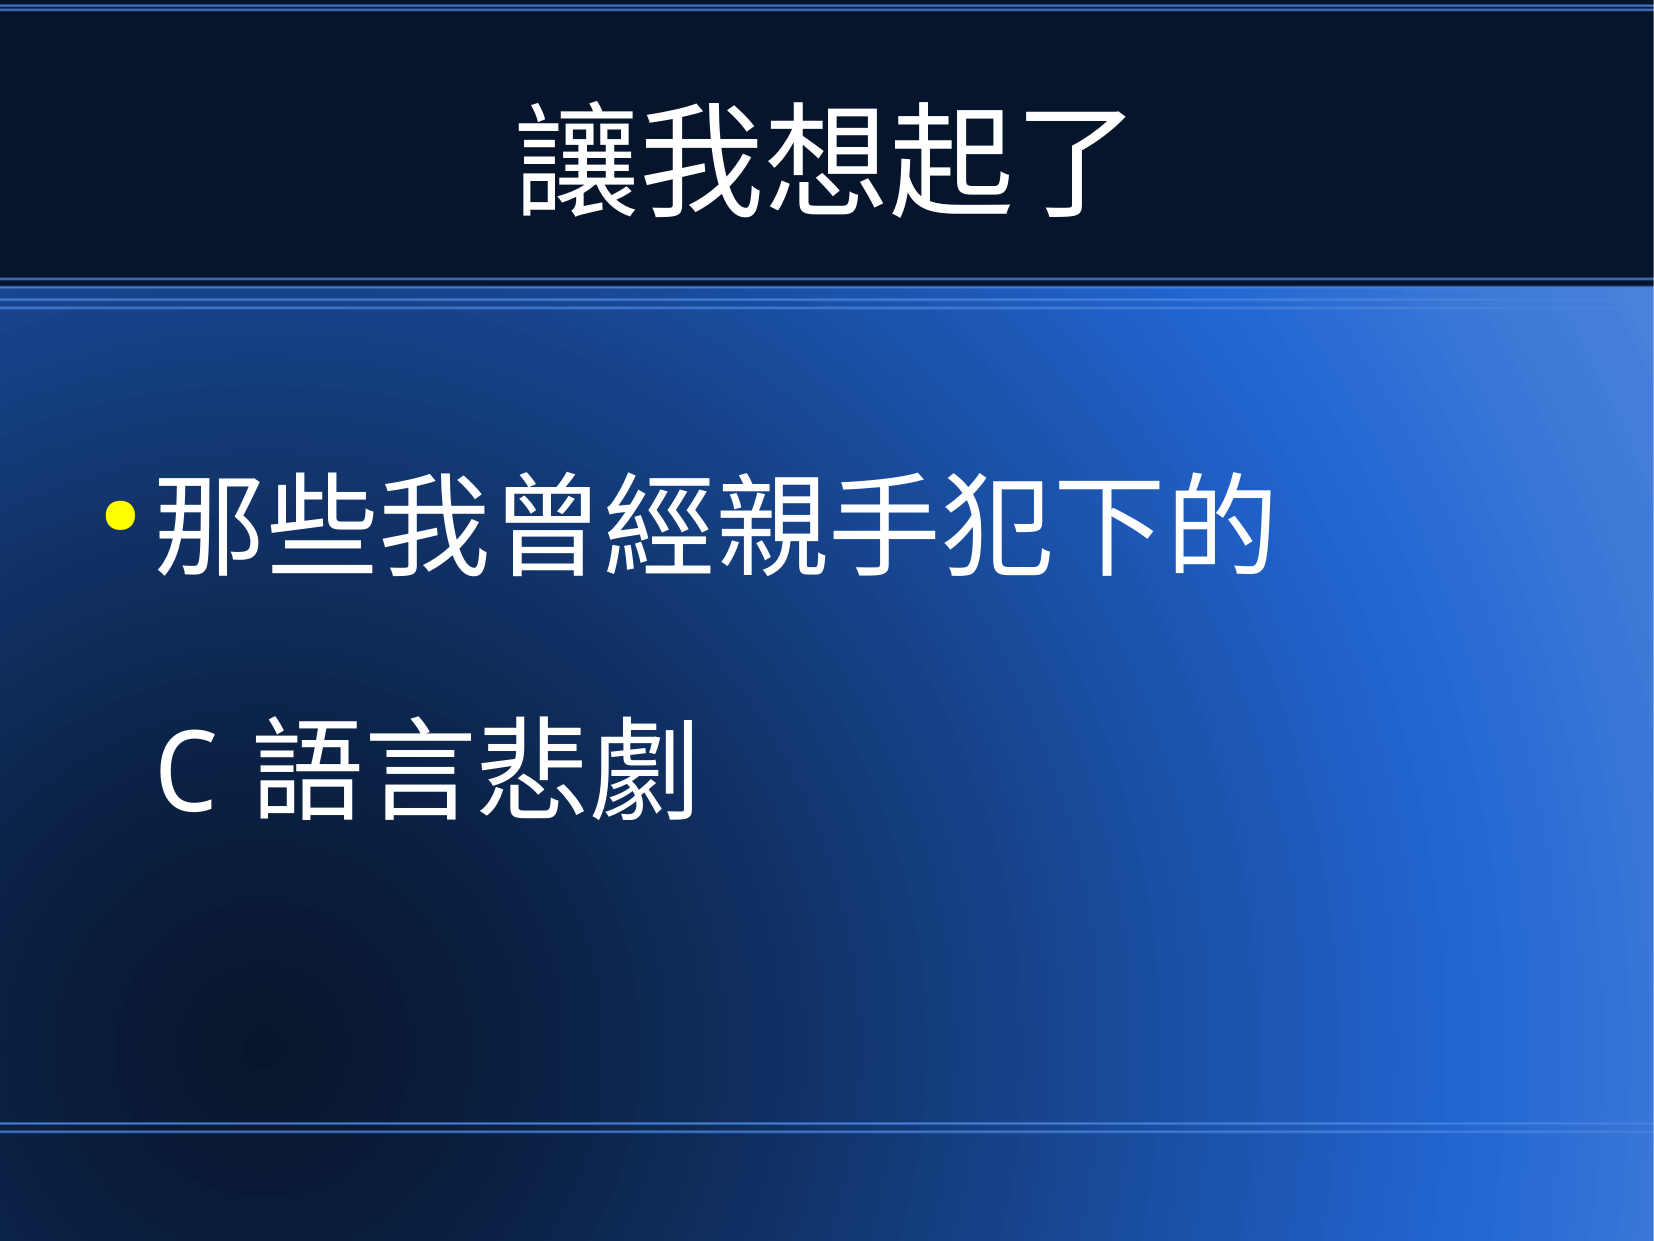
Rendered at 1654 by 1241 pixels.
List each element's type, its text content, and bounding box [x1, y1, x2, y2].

title 讓我想起了 [82, 49, 1571, 257]
picture [0, 0, 1654, 1241]
list 那些我曾經親手犯下的 C語言悲劇 [82, 355, 1571, 1241]
